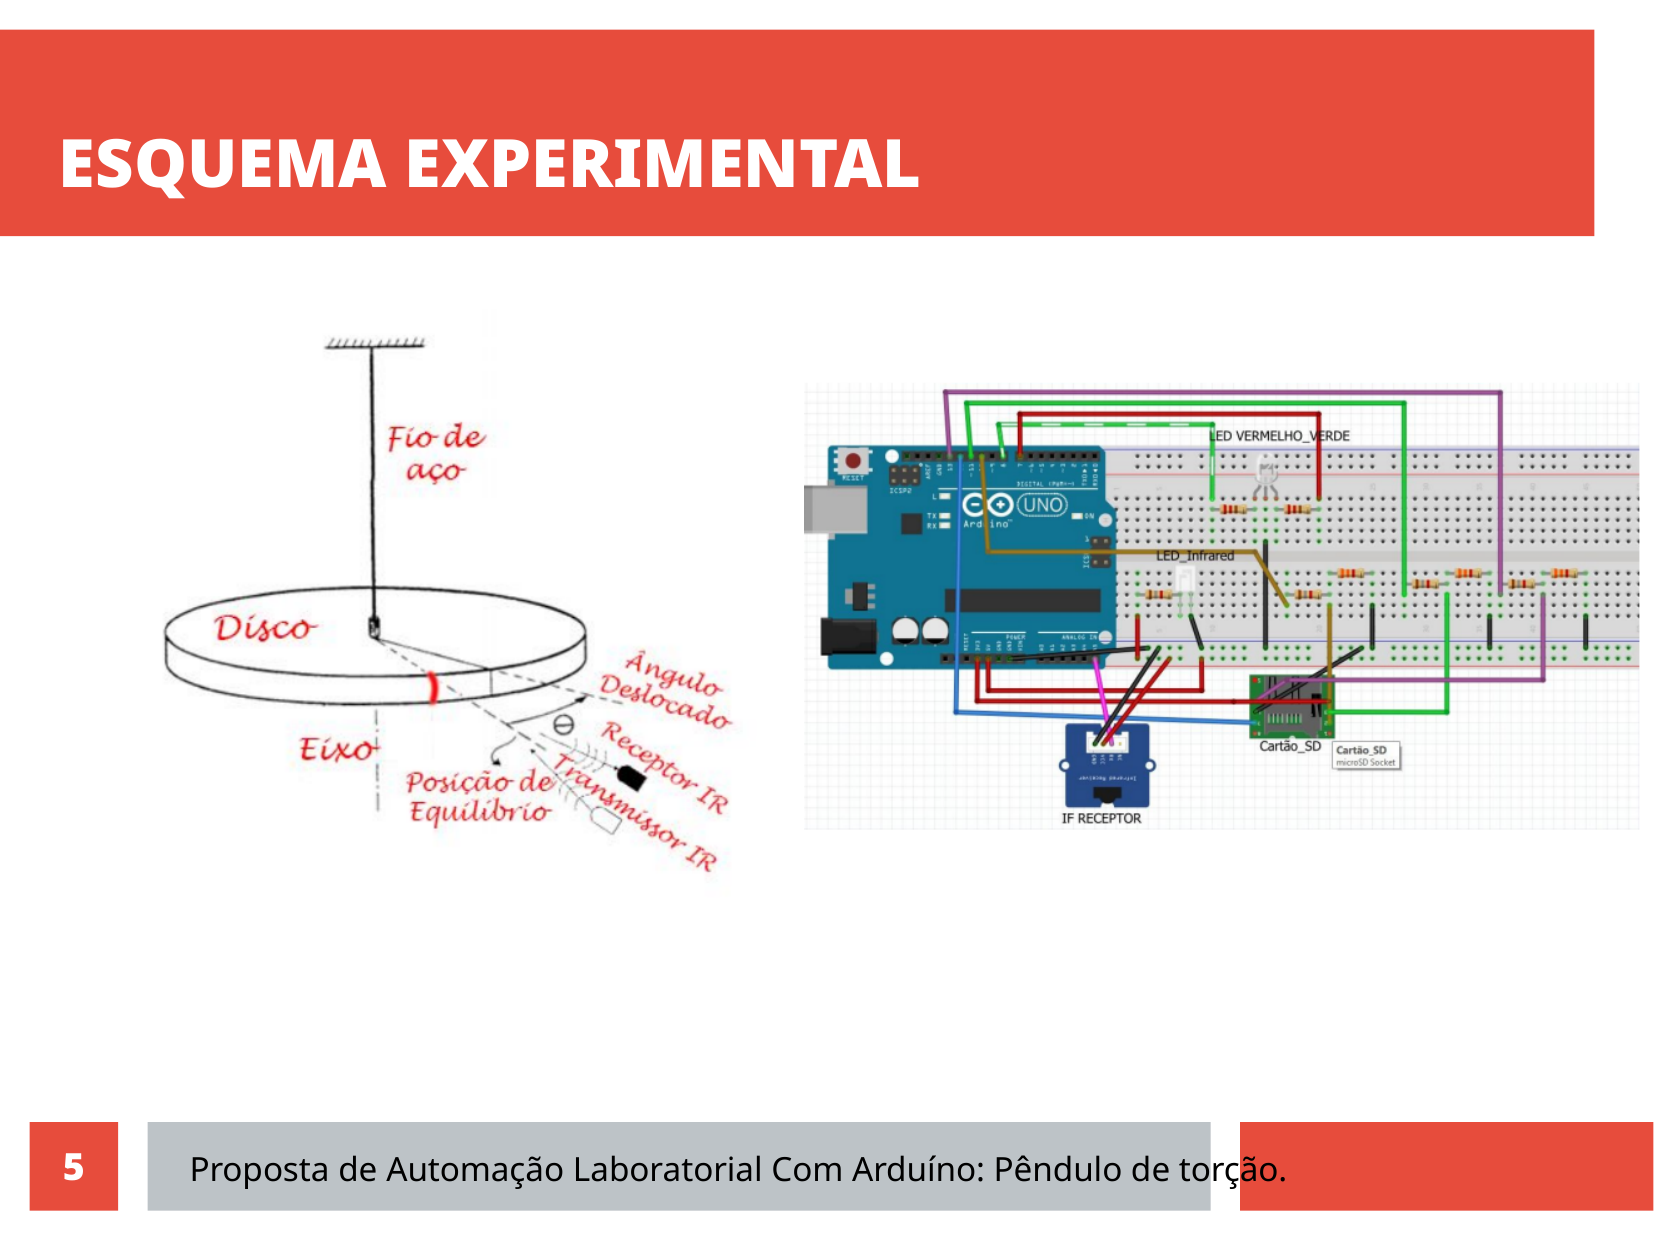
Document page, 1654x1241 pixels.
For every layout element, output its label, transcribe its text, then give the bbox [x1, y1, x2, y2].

title ESQUEMA EXPERIMENTAL [59, 59, 1595, 207]
picture [18, 299, 788, 906]
text_box Proposta de Automação Laboratorial Com Arduíno: Pêndulo de torção. [174, 1138, 1179, 1196]
picture [804, 368, 1642, 831]
